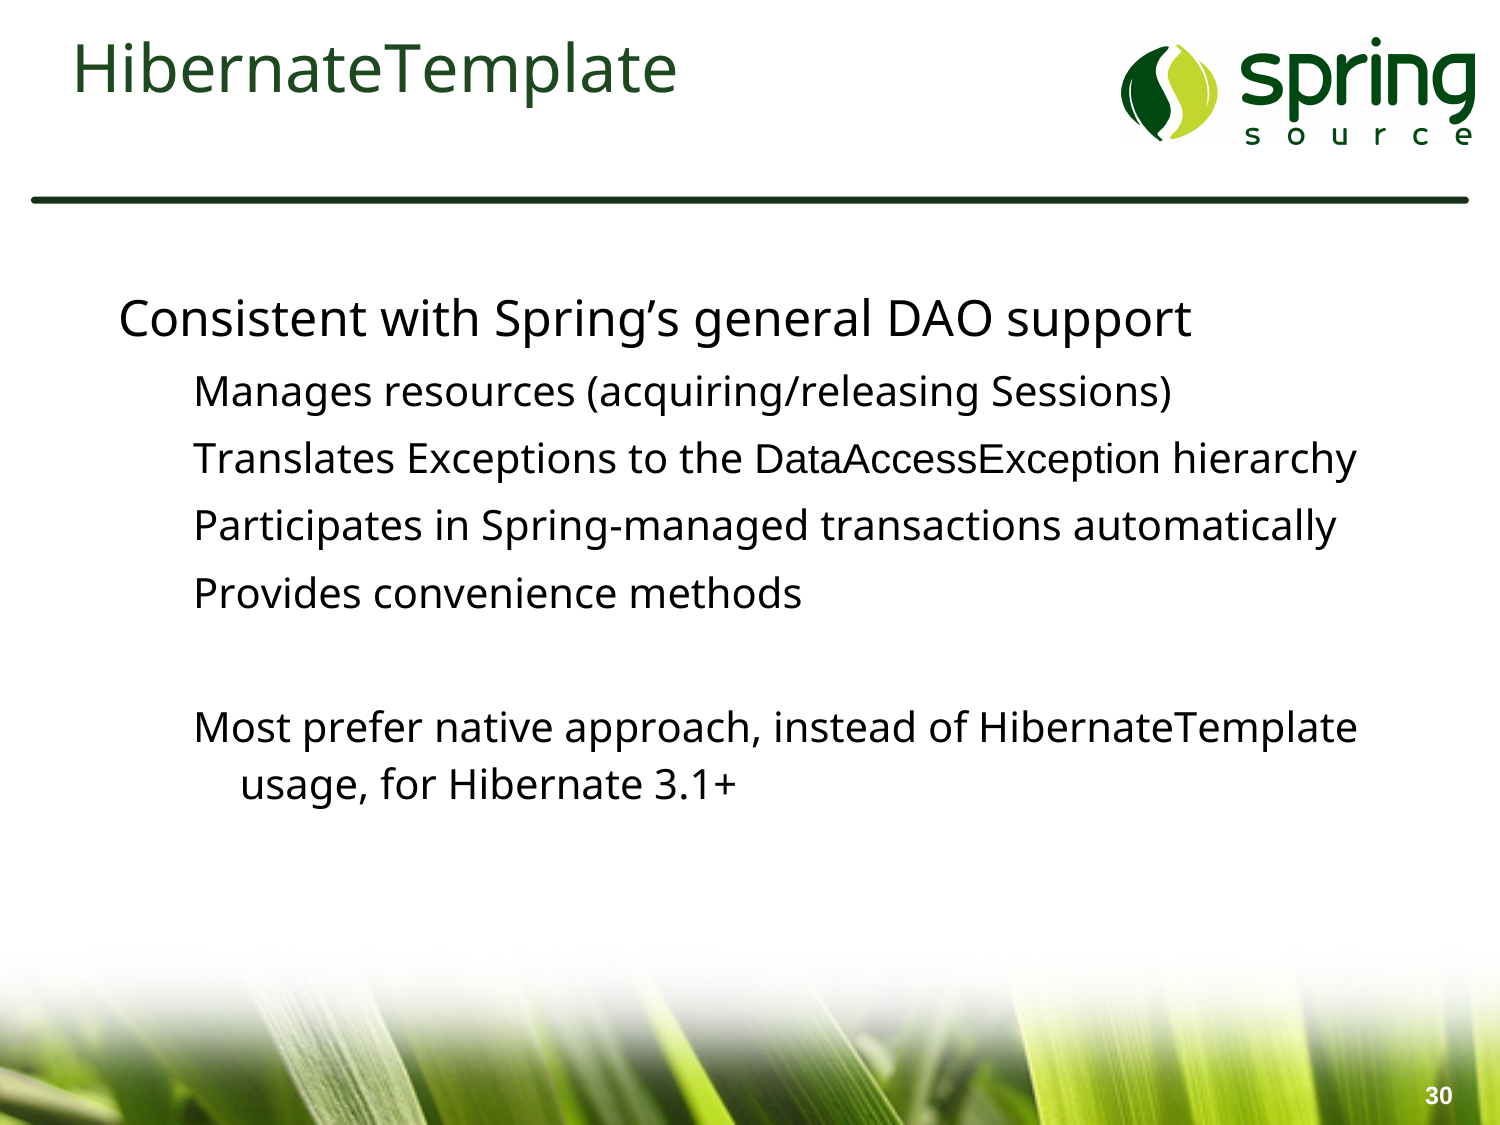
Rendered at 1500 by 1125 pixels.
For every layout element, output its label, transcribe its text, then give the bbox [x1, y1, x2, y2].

list Consistent with Spring’s general DAO support Manages resources (acquiring/releasing Sessions) Translates Exceptions to the DataAccessException hierarchy Participates in Spring-managed transactions automatically Provides convenience methods Most prefer native approach, instead of HibernateTemplate usage, for Hibernate 3.1+ [103, 275, 1394, 938]
title HibernateTemplate [56, 13, 1089, 176]
picture [1121, 37, 1475, 145]
picture [0, 944, 1500, 1125]
